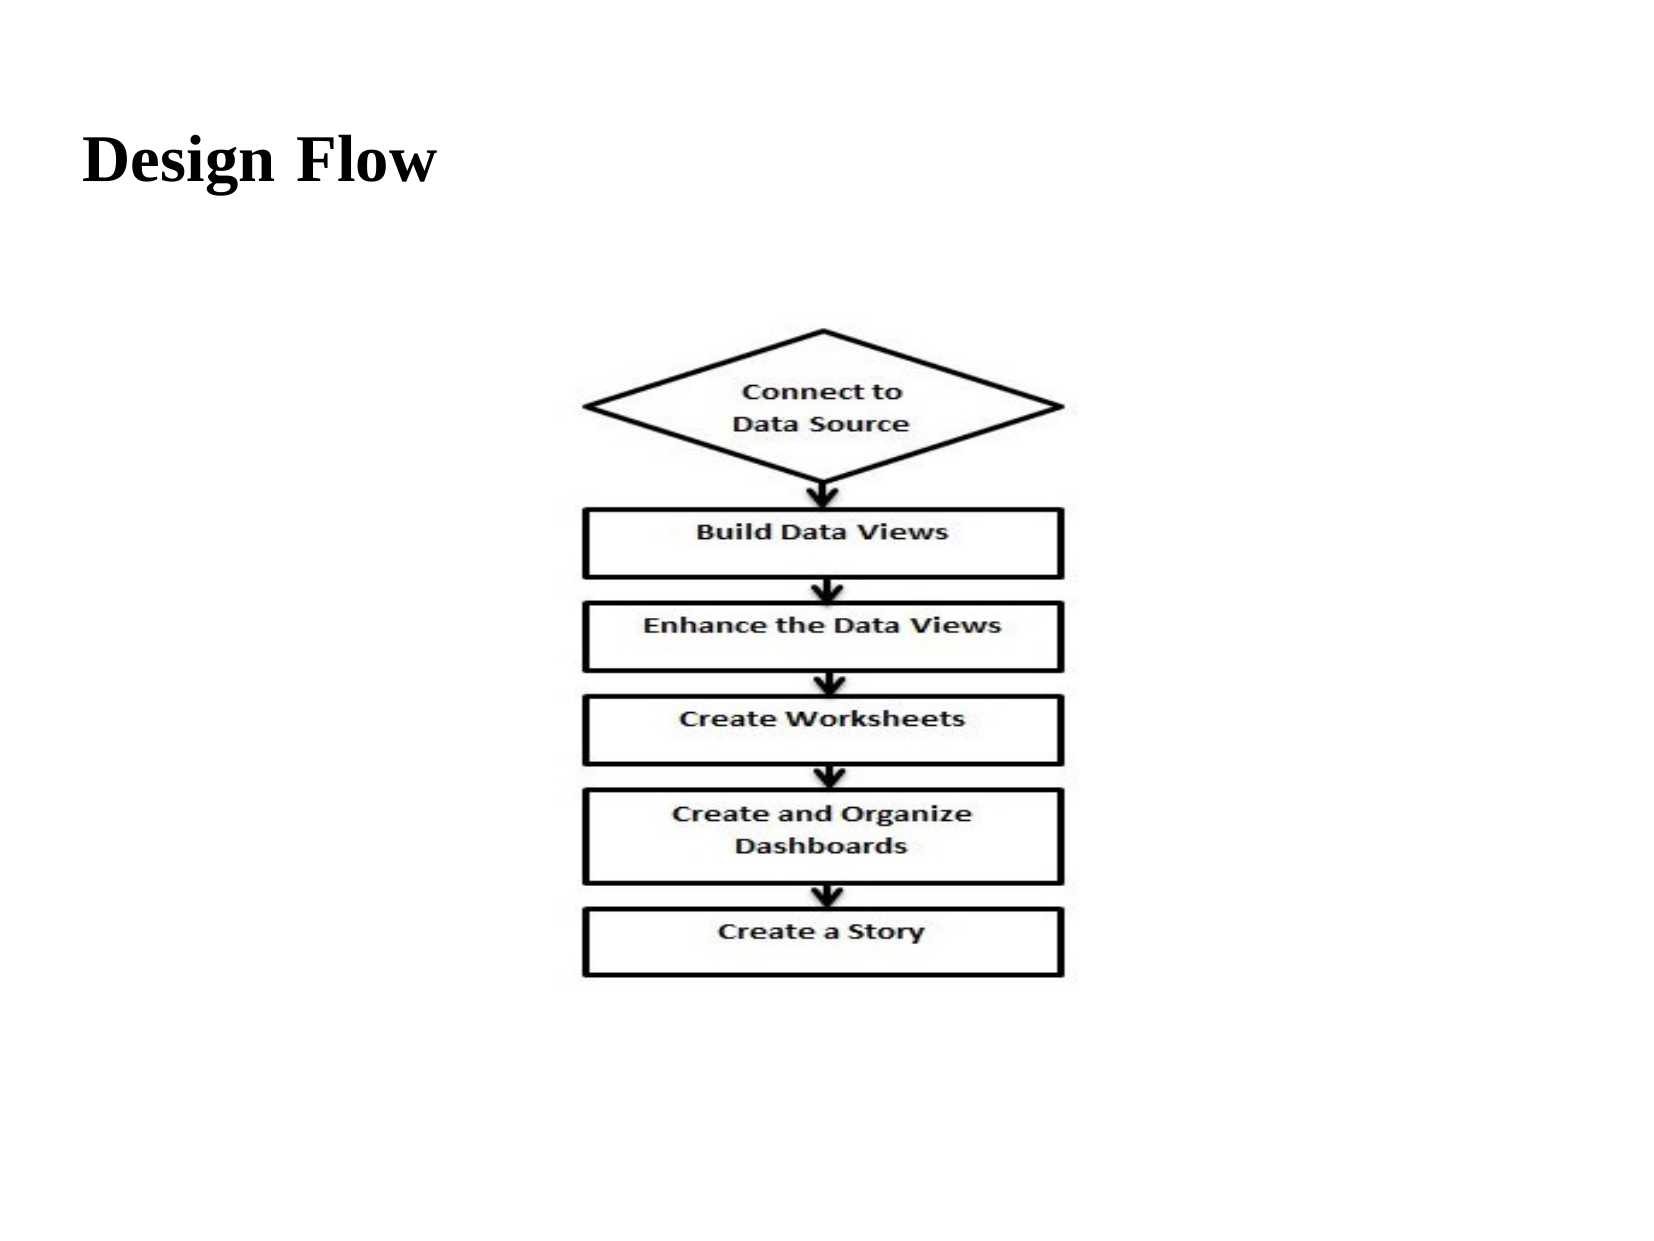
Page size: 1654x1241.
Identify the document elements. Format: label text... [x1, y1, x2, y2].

picture [501, 290, 1152, 1010]
title Design Flow [82, 49, 1571, 257]
